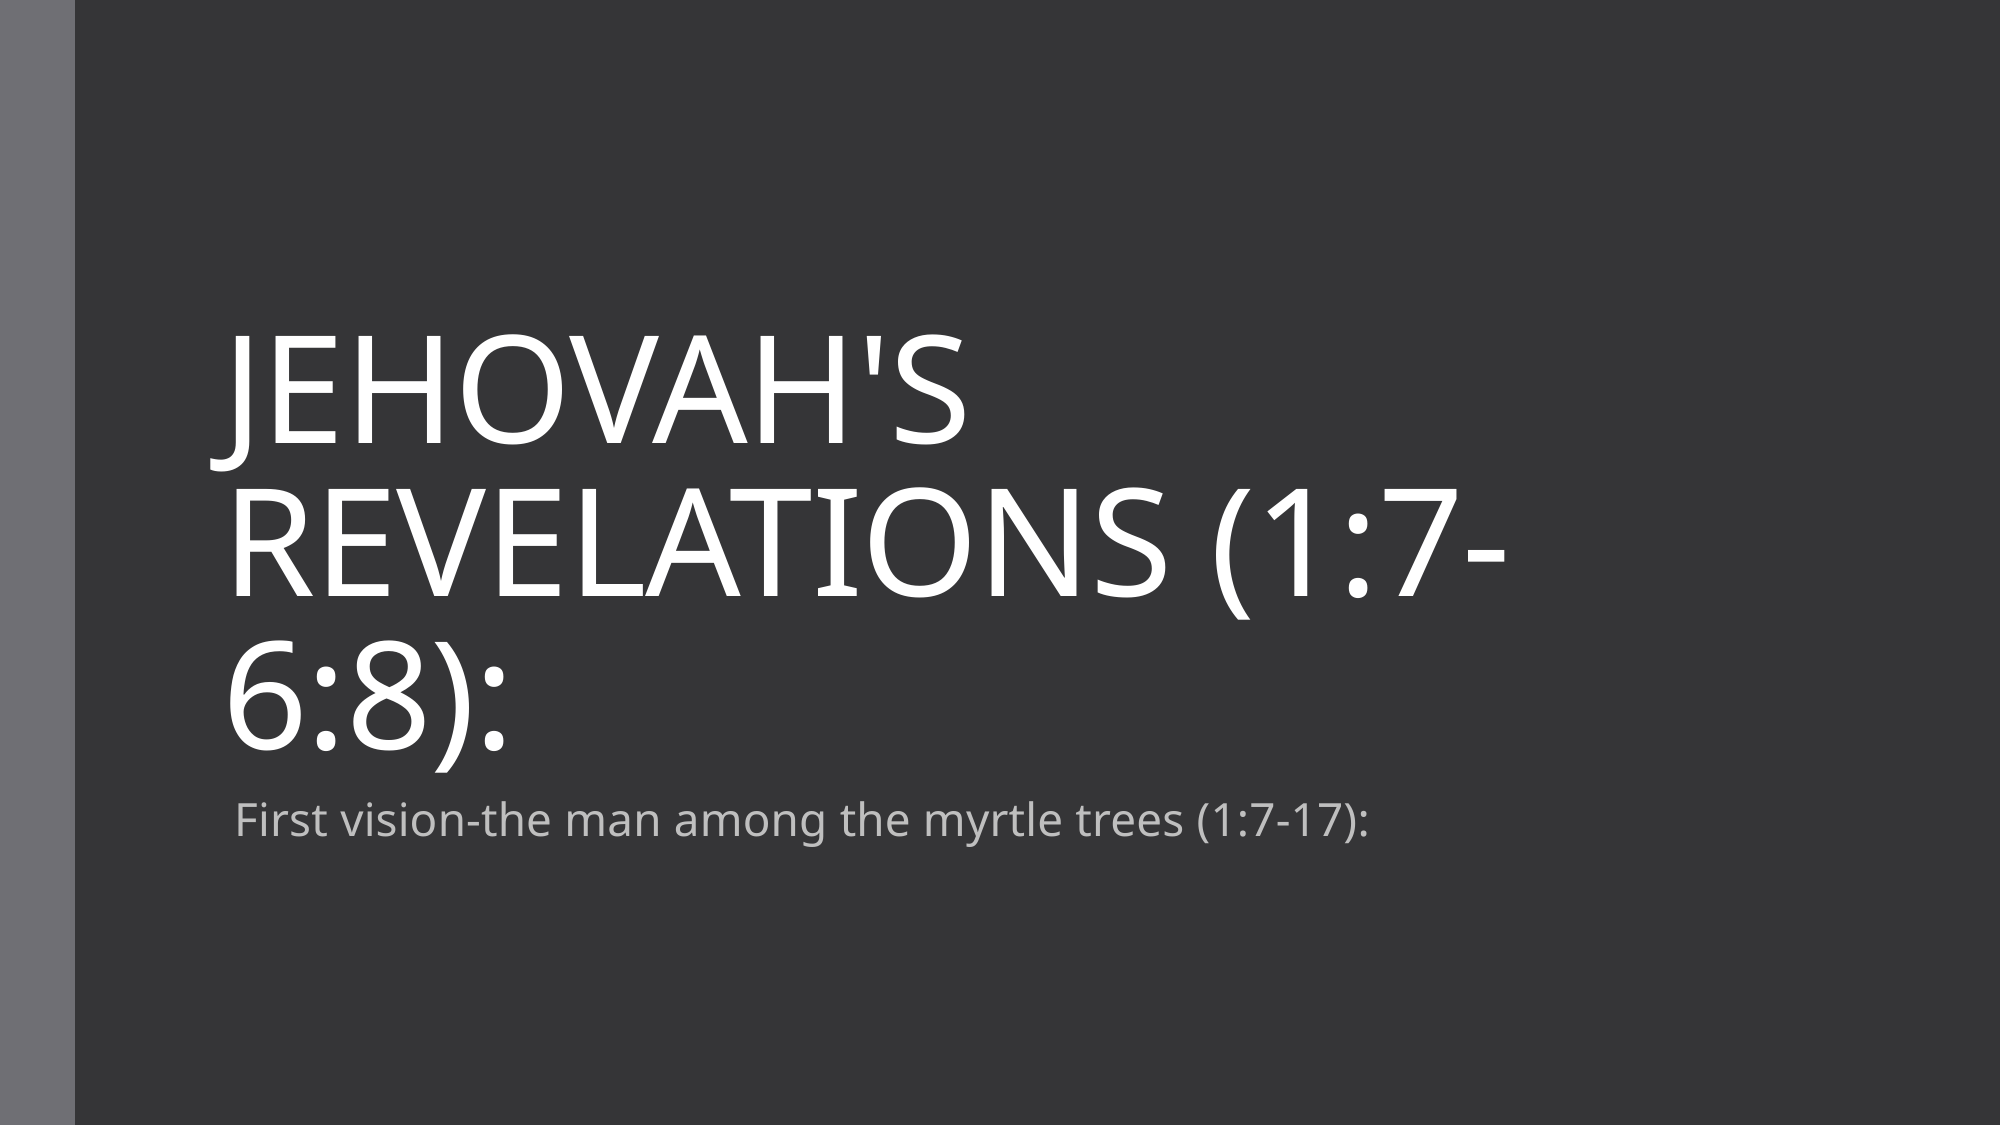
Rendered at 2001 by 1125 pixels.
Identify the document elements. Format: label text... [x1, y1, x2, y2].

subtitle First vision-the man among the myrtle trees (1:7-17): [206, 787, 1752, 1066]
title JEHOVAH'S REVELATIONS (1:7-6:8): [206, 124, 1752, 787]
